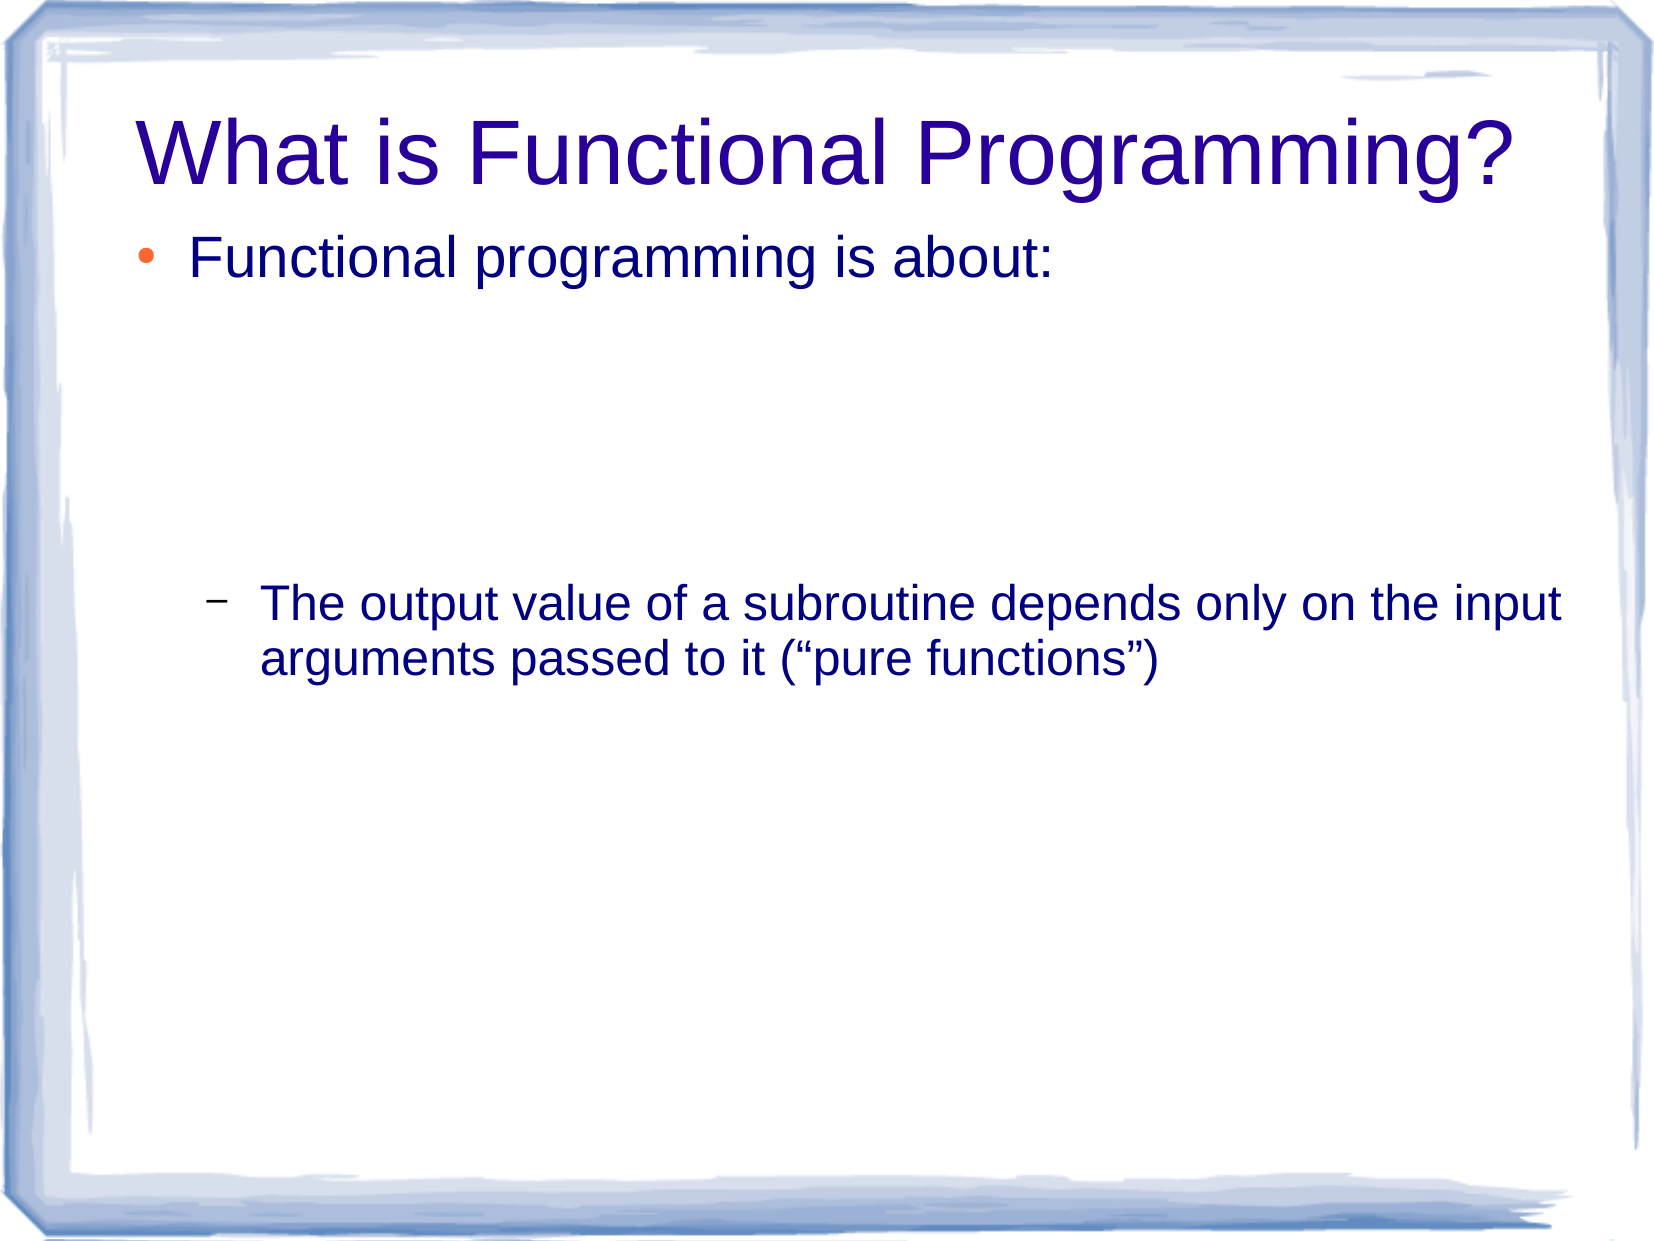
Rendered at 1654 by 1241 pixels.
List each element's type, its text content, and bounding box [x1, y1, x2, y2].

title What is Functional Programming? [82, 49, 1571, 257]
picture [0, 0, 1654, 1241]
list Functional programming is about: The output value of a subroutine depends only on the input arguments passed to it (“pure functions”) [118, 224, 1571, 1106]
